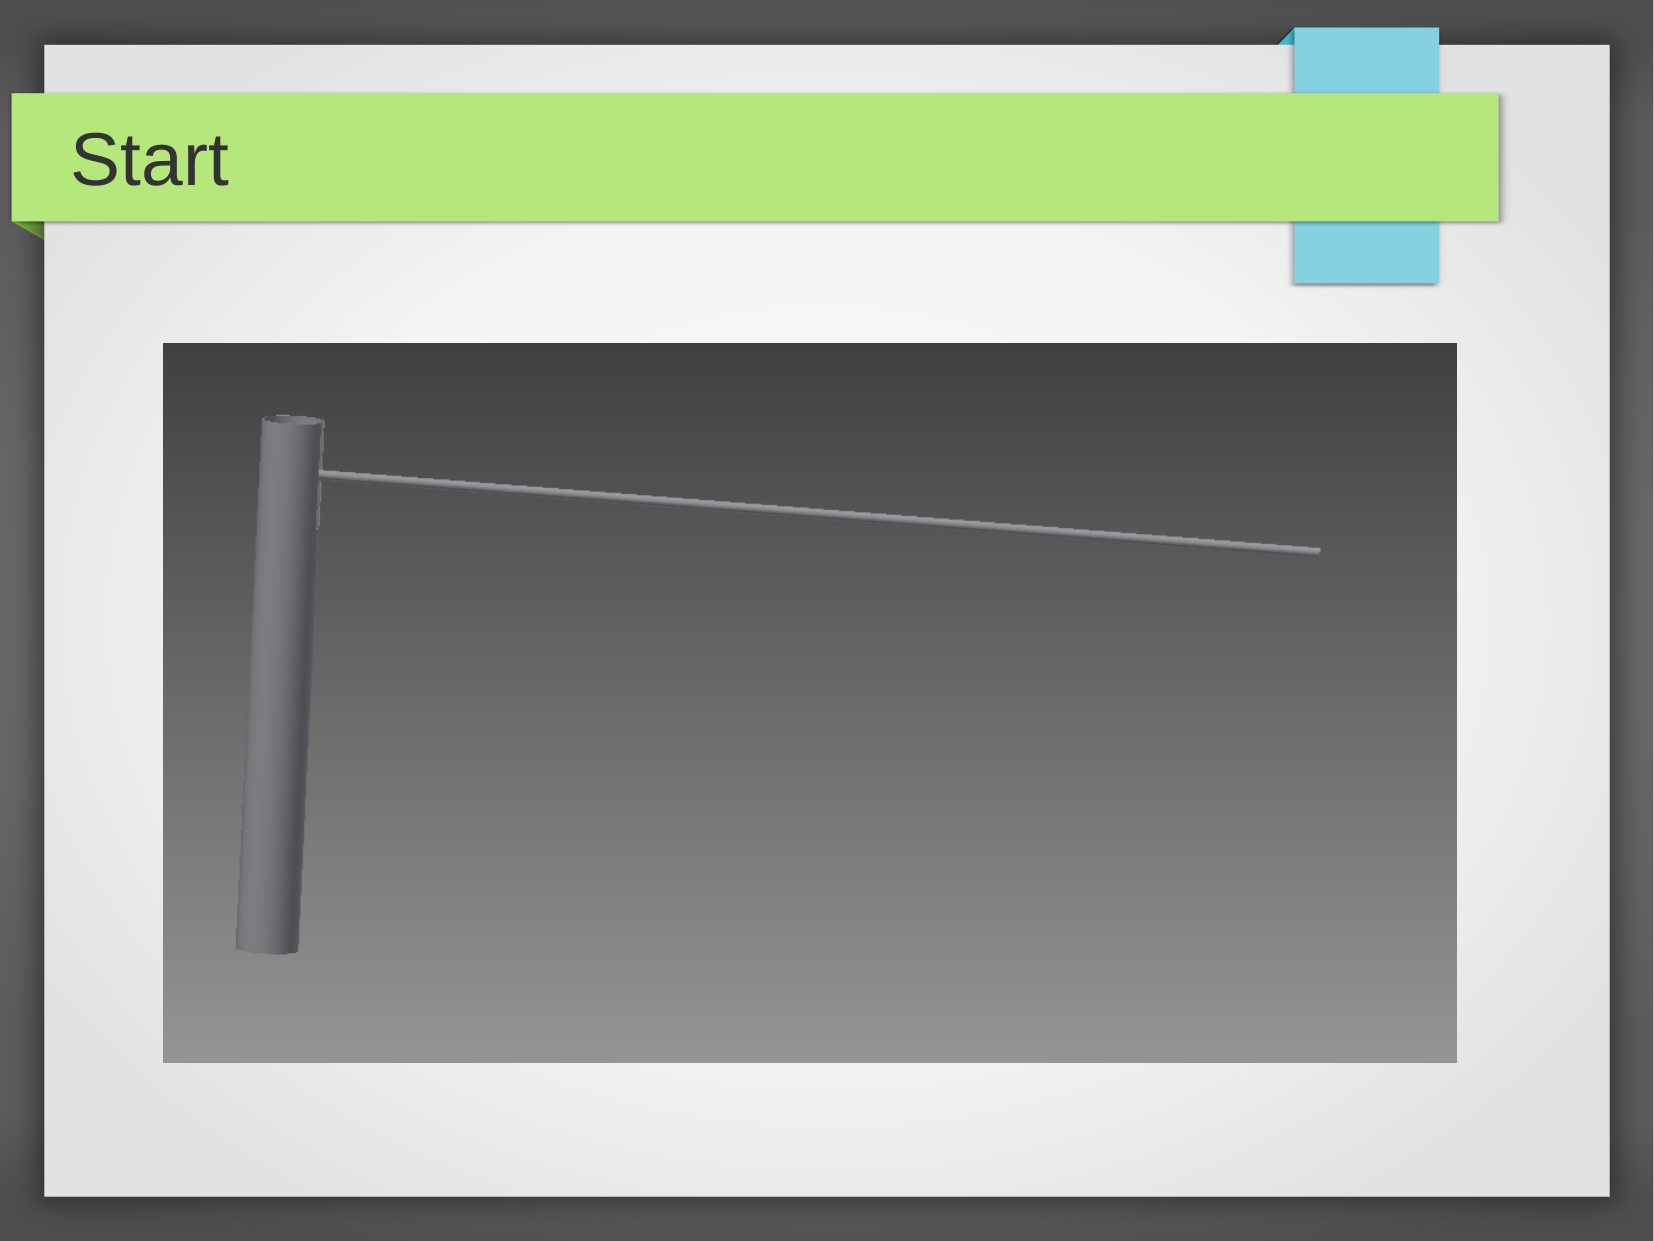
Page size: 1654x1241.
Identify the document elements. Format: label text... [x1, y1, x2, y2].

picture [0, 0, 1654, 1241]
title Start [70, 106, 1229, 213]
